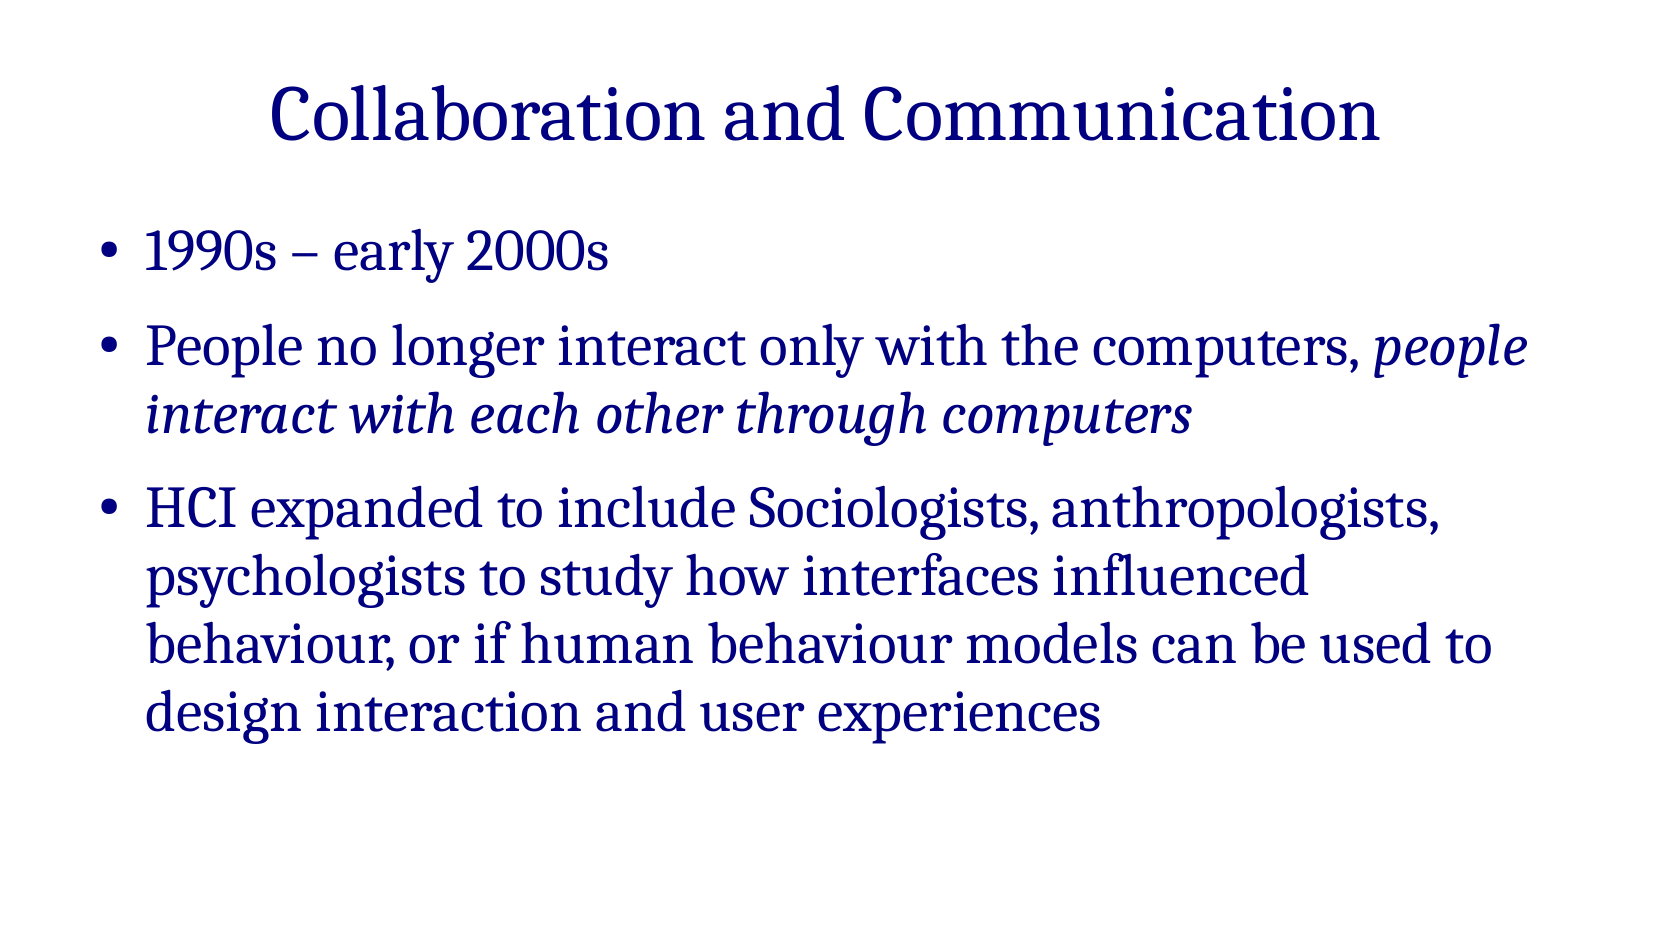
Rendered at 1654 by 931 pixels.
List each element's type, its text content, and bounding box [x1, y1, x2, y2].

list 1990s – early 2000s People no longer interact only with the computers, people interact with each other through computers HCI expanded to include Sociologists, anthropologists, psychologists to study how interfaces influenced behaviour, or if human behaviour models can be used to design interaction and user experiences [82, 217, 1571, 758]
title Collaboration and Communication [82, 37, 1571, 193]
